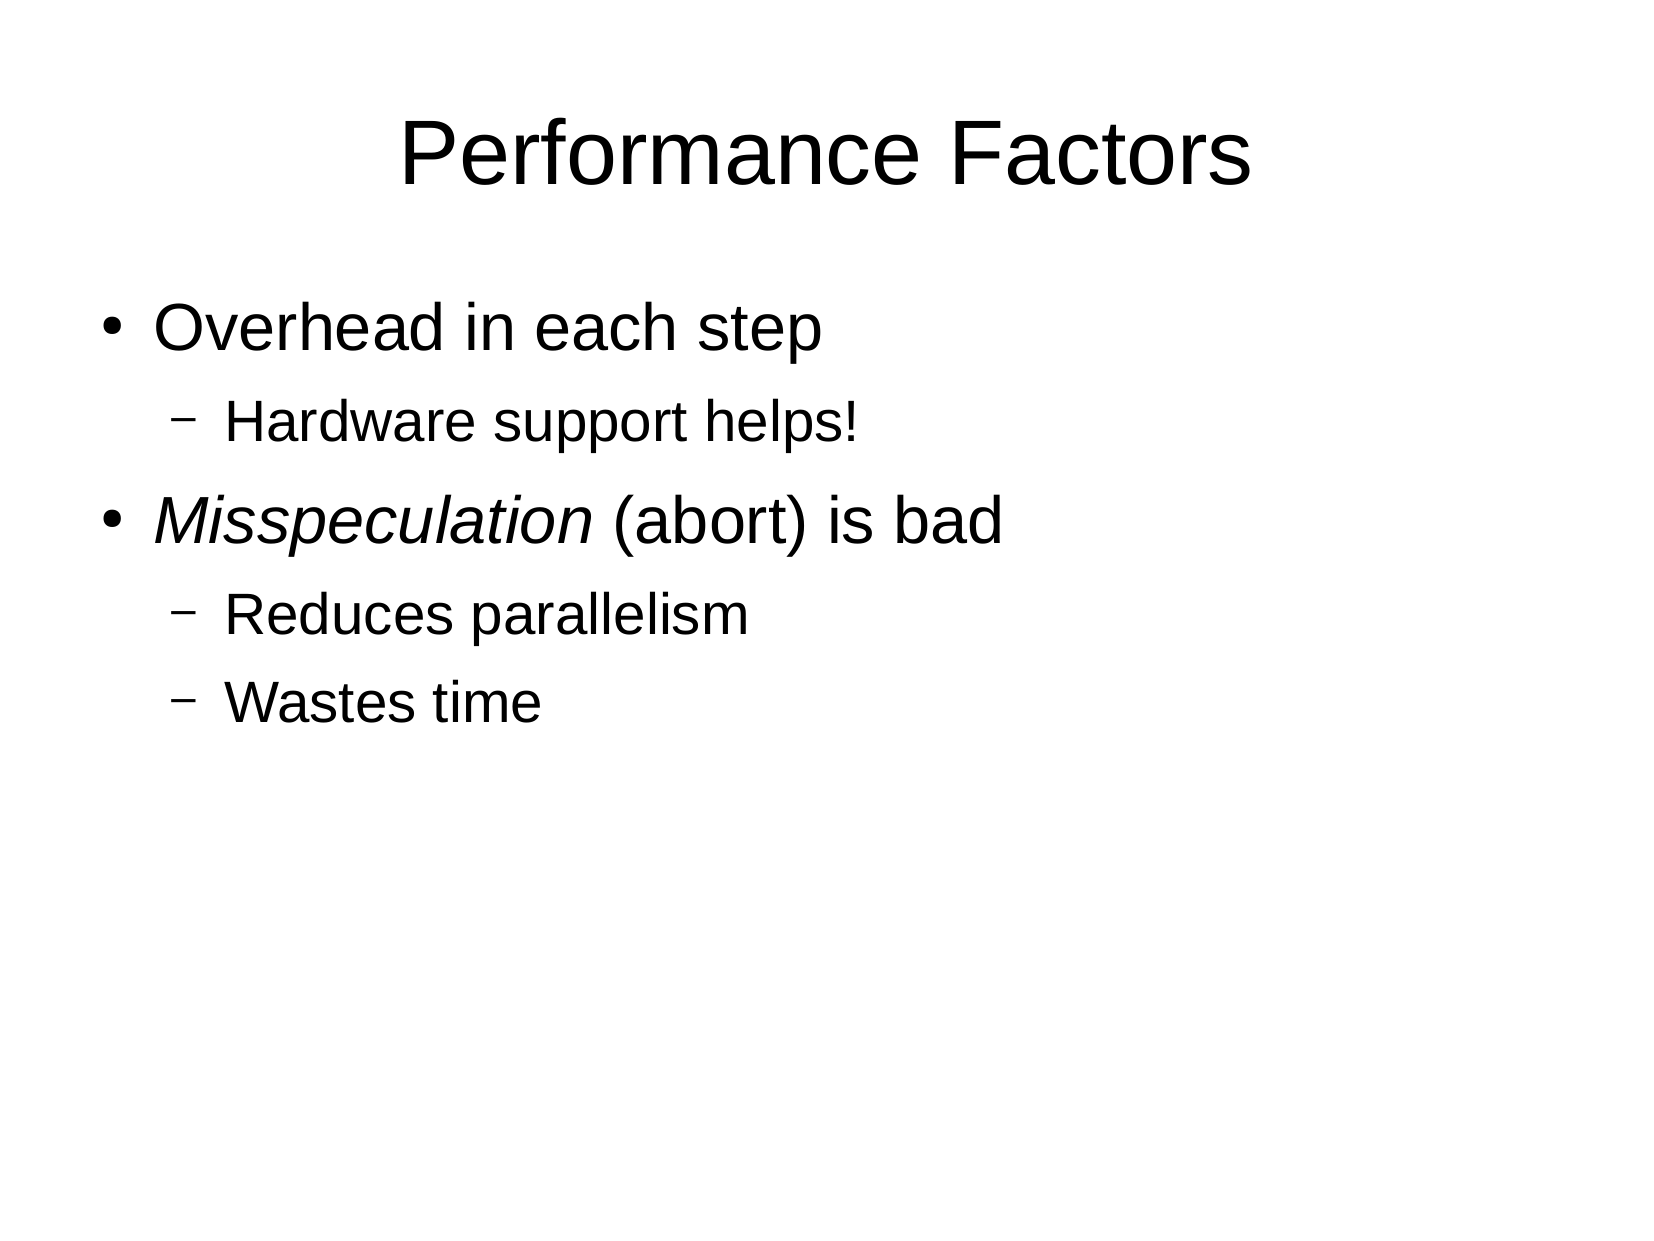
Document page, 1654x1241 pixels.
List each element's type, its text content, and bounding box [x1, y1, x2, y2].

list Overhead in each step Hardware support helps! Misspeculation (abort) is bad Reduces parallelism Wastes time [82, 290, 1571, 1063]
title Performance Factors [82, 49, 1571, 257]
